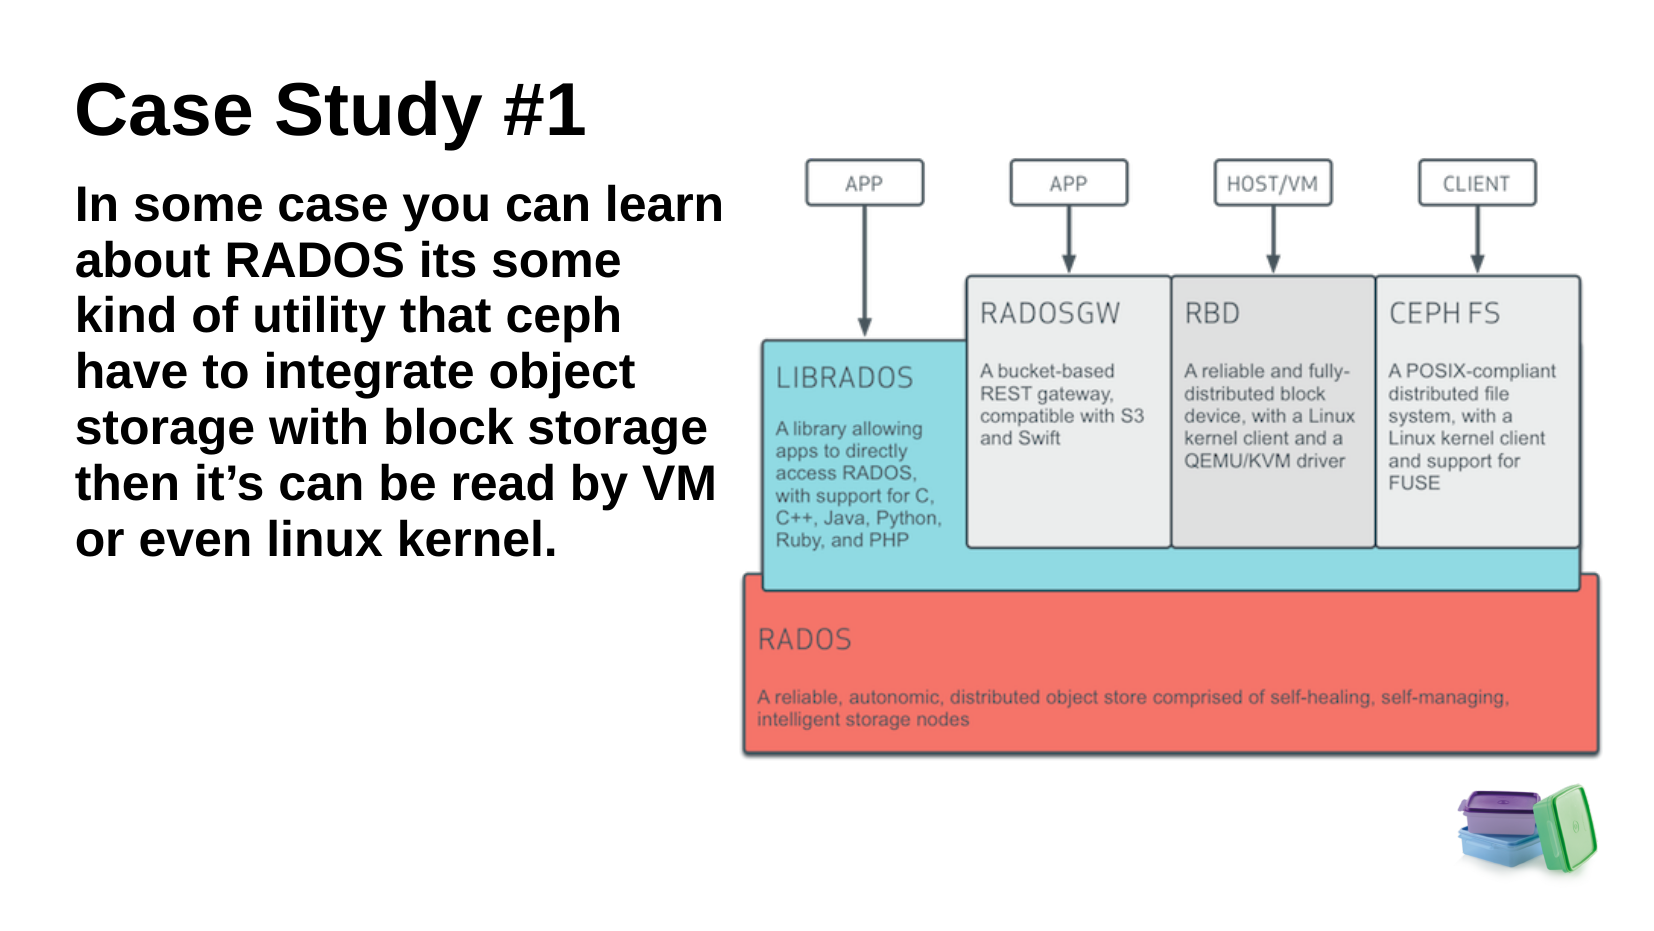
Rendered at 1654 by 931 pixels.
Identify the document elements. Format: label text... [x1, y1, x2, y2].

picture [735, 157, 1606, 766]
picture [1446, 779, 1606, 897]
text_box Case Study #1 In some case you can learn about RADOS its some kind of utility that ceph have to integrate object storage with block storage then it’s can be read by VM or even linux kernel. [60, 60, 751, 847]
